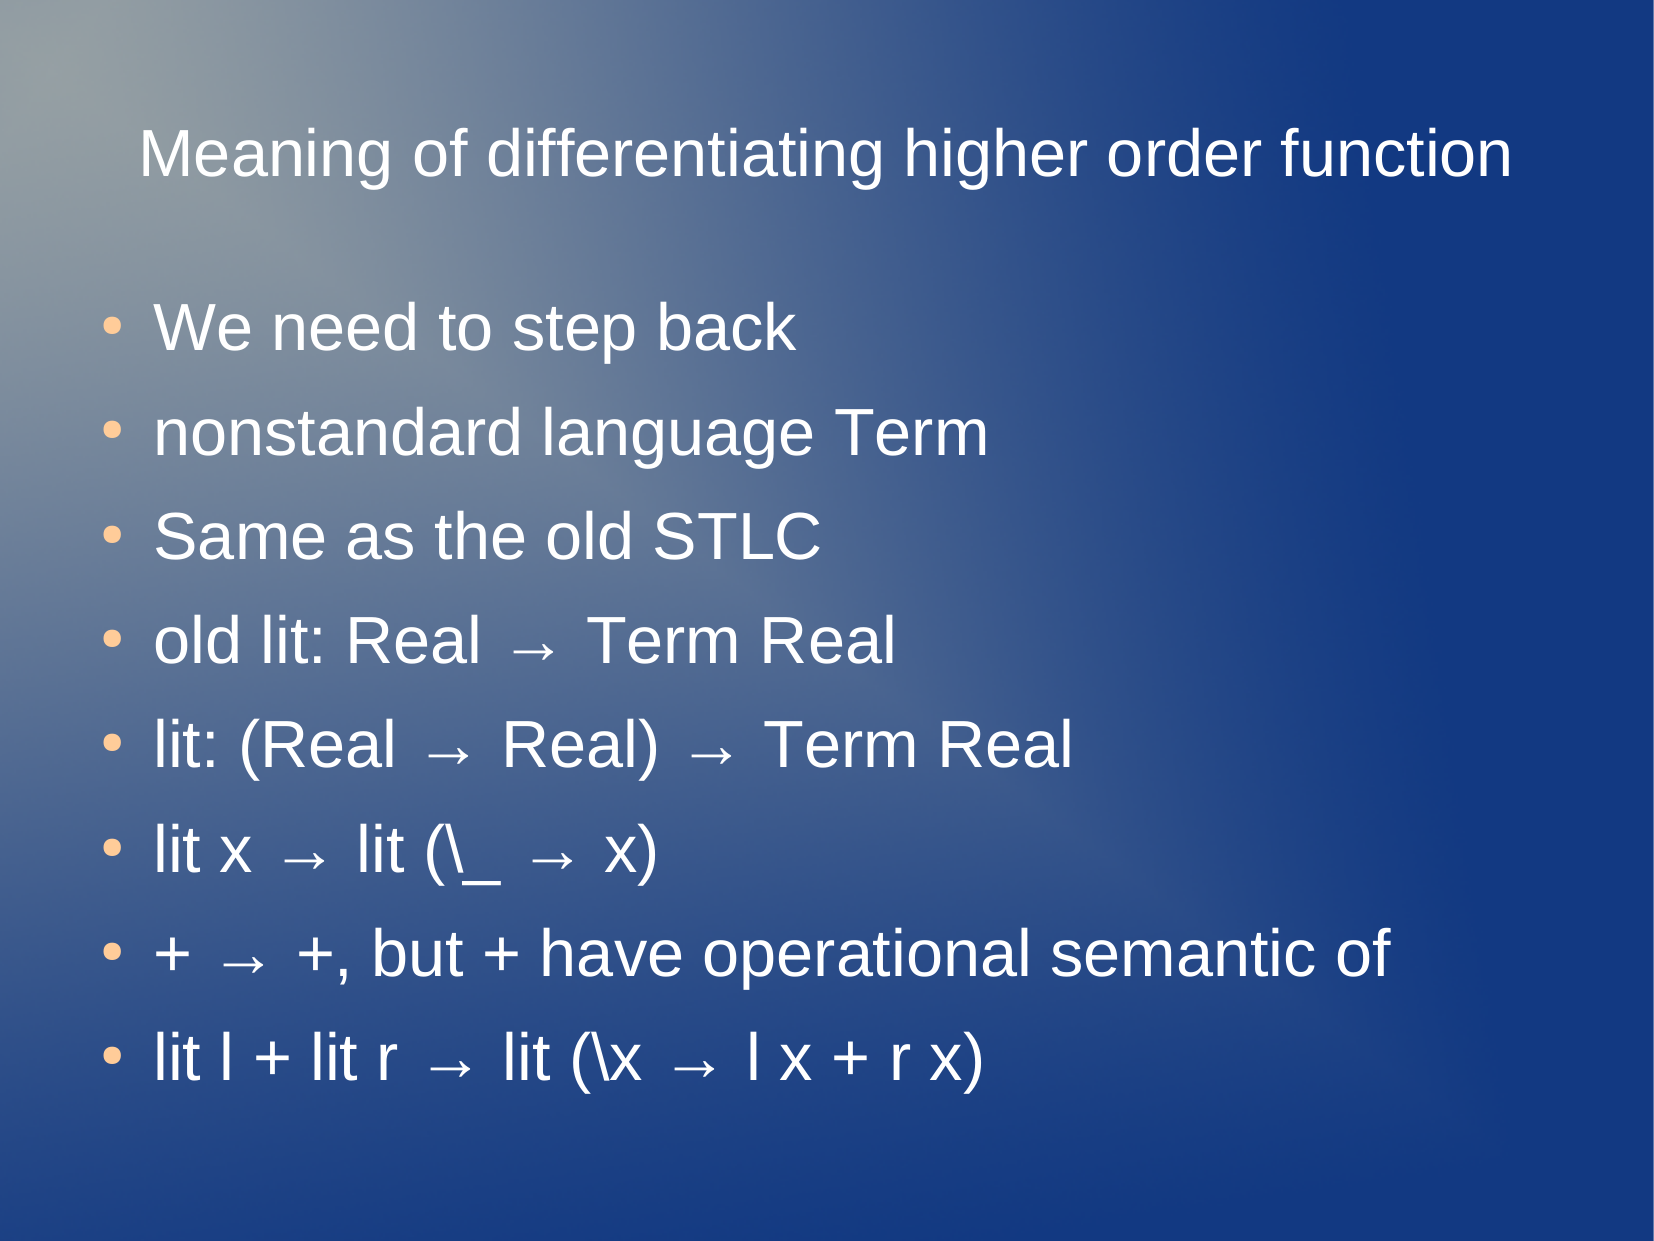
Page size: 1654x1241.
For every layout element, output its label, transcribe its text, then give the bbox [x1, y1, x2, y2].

picture [0, 0, 1654, 1241]
list We need to step back nonstandard language Term Same as the old STLC old lit: Real → Term Real lit: (Real → Real) → Term Real lit x → lit (\_ → x) + → +, but + have operational semantic of lit l + lit r → lit (\x → l x + r x) [82, 290, 1571, 1157]
title Meaning of differentiating higher order function [82, 49, 1571, 257]
